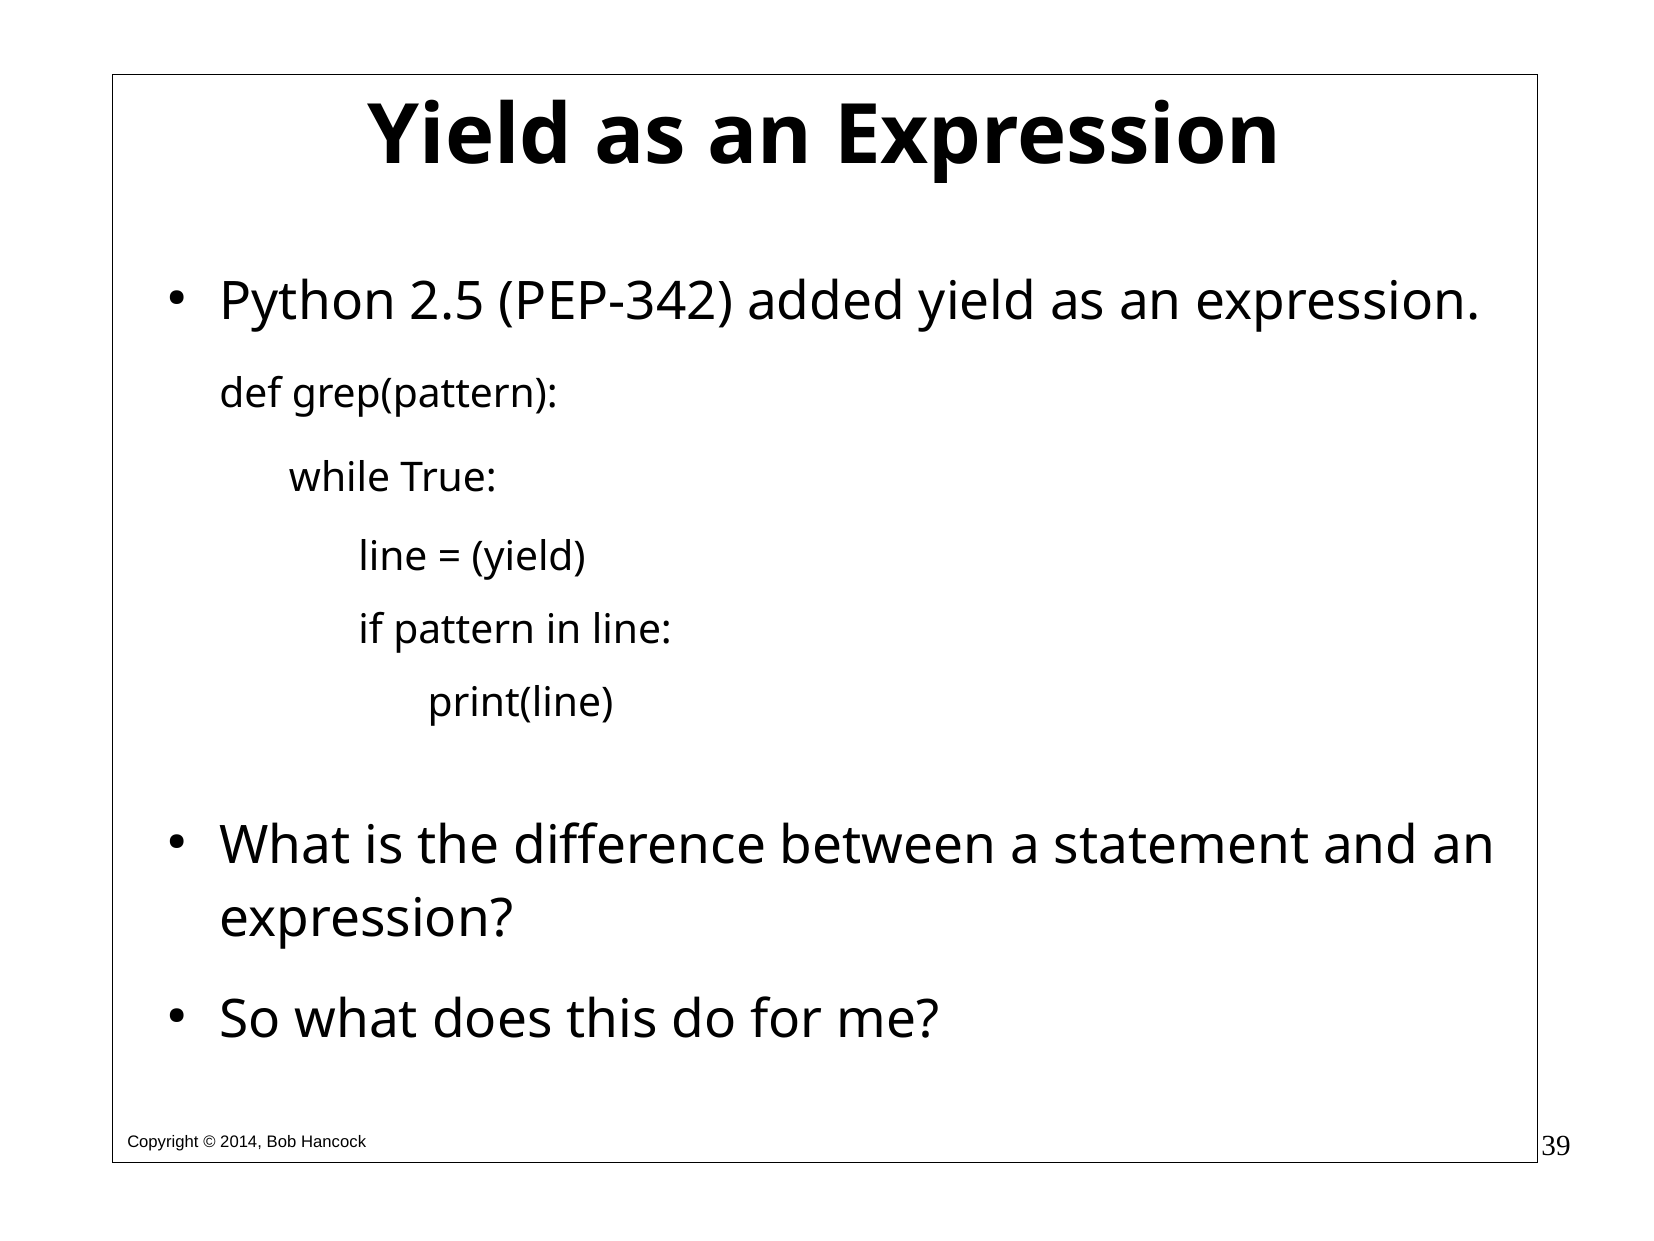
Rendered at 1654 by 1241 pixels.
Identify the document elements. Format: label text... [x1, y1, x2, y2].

list Python 2.5 (PEP-342) added yield as an expression. def grep(pattern): while True: line = (yield) if pattern in line: print(line) What is the difference between a statement and an expression? So what does this do for me? [150, 262, 1501, 1126]
text_box Copyright © 2014, Bob Hancock [112, 1125, 382, 1159]
title Yield as an Expression [112, 75, 1538, 188]
